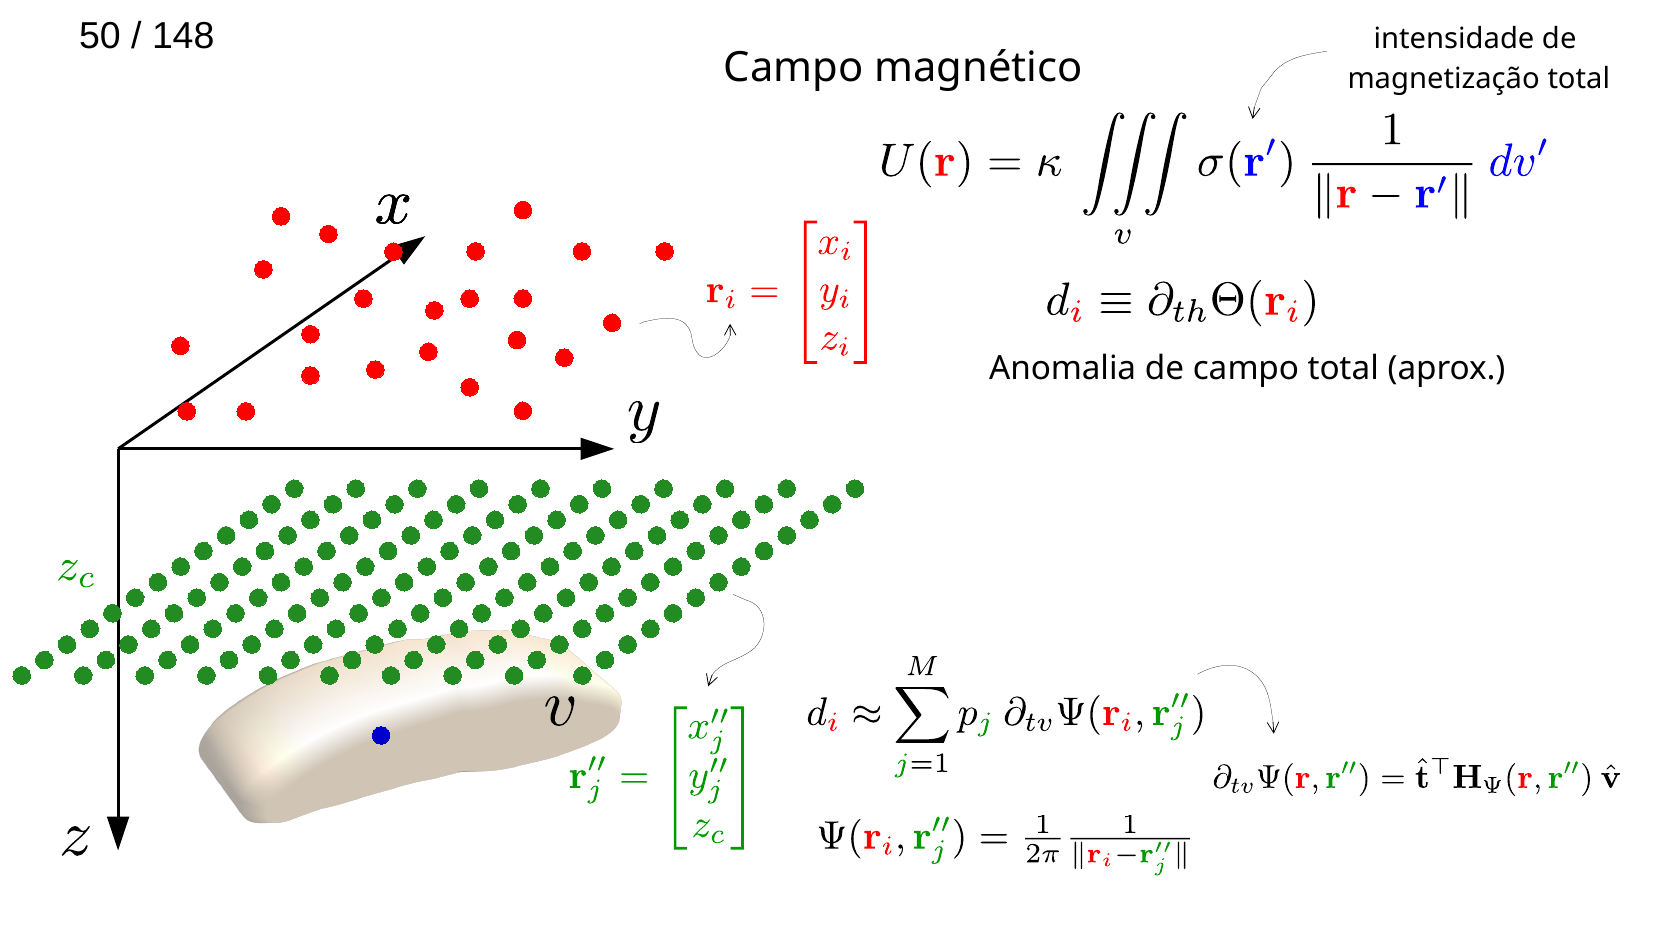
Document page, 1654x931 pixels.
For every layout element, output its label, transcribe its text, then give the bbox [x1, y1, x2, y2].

picture [543, 696, 578, 726]
text_box [527, 651, 546, 669]
text_box [236, 402, 255, 421]
text_box [142, 619, 161, 638]
text_box intensidade de magnetização total [1332, 17, 1616, 97]
text_box [573, 242, 591, 261]
text_box [514, 401, 532, 420]
text_box [573, 666, 592, 685]
text_box [419, 342, 438, 361]
text_box [686, 542, 705, 560]
text_box [456, 573, 475, 592]
text_box [333, 573, 352, 592]
text_box [278, 526, 297, 545]
text_box [732, 510, 751, 529]
text_box [220, 651, 238, 669]
text_box [579, 573, 598, 592]
text_box [846, 479, 864, 498]
text_box [203, 619, 222, 638]
text_box [310, 588, 329, 607]
text_box [372, 726, 390, 745]
text_box [800, 510, 819, 529]
text_box [602, 557, 621, 576]
text_box [686, 588, 705, 607]
text_box [625, 542, 644, 560]
text_box [425, 301, 444, 320]
text_box [349, 604, 368, 623]
text_box [447, 495, 466, 514]
picture [56, 560, 95, 588]
text_box [240, 510, 258, 529]
text_box [514, 201, 532, 219]
text_box [226, 604, 245, 623]
text_box [709, 526, 728, 545]
text_box [513, 289, 532, 308]
text_box [424, 510, 443, 529]
text_box [593, 479, 611, 498]
text_box [595, 604, 614, 623]
text_box [301, 325, 320, 344]
text_box [149, 573, 167, 592]
text_box [470, 479, 488, 498]
text_box [327, 619, 345, 638]
text_box [74, 666, 93, 685]
text_box [135, 666, 154, 685]
text_box [486, 510, 504, 529]
text_box [285, 479, 304, 498]
text_box [443, 666, 462, 685]
text_box [609, 510, 627, 529]
text_box [541, 557, 559, 576]
text_box [550, 635, 569, 654]
text_box [119, 635, 138, 654]
text_box [259, 666, 277, 685]
text_box [488, 635, 507, 654]
text_box [505, 666, 523, 685]
text_box [502, 542, 520, 560]
text_box [233, 557, 252, 576]
text_box [395, 573, 413, 592]
text_box [256, 542, 274, 560]
text_box [463, 526, 482, 545]
text_box [324, 495, 342, 514]
text_box [693, 495, 712, 514]
text_box [511, 619, 530, 638]
text_box [35, 651, 54, 669]
text_box [732, 557, 751, 576]
picture [374, 194, 413, 224]
text_box [379, 542, 397, 560]
picture [59, 826, 93, 856]
text_box [262, 495, 281, 514]
text_box [126, 588, 145, 607]
text_box [171, 336, 190, 355]
text_box [547, 510, 566, 529]
text_box [301, 366, 320, 385]
text_box [372, 588, 391, 607]
text_box [618, 635, 637, 654]
text_box [466, 242, 485, 261]
text_box [563, 542, 582, 560]
text_box [281, 651, 300, 669]
text_box [319, 225, 338, 243]
text_box Campo magnético [708, 29, 1078, 91]
text_box [217, 526, 235, 545]
text_box [340, 526, 359, 545]
text_box [654, 479, 673, 498]
text_box [823, 495, 842, 514]
text_box [534, 604, 553, 623]
text_box [427, 635, 446, 654]
text_box [58, 635, 76, 654]
text_box [655, 242, 674, 261]
text_box [777, 526, 796, 545]
text_box [716, 479, 734, 498]
text_box [531, 479, 550, 498]
text_box [618, 588, 637, 607]
text_box [460, 289, 479, 308]
text_box [80, 619, 99, 638]
text_box [197, 666, 216, 685]
text_box [586, 526, 605, 545]
text_box [508, 331, 526, 349]
text_box [265, 619, 284, 638]
text_box [508, 495, 527, 514]
text_box [709, 573, 728, 592]
text_box [365, 635, 384, 654]
text_box [317, 542, 336, 560]
text_box [210, 573, 229, 592]
text_box [356, 557, 375, 576]
text_box [664, 604, 682, 623]
text_box [363, 510, 381, 529]
text_box [755, 542, 773, 560]
text_box [777, 479, 796, 498]
text_box [354, 289, 373, 308]
text_box [272, 573, 290, 592]
text_box [171, 557, 190, 576]
text_box [434, 588, 452, 607]
text_box [440, 542, 459, 560]
text_box [320, 666, 339, 685]
picture [566, 704, 759, 852]
text_box [388, 619, 407, 638]
text_box [177, 402, 196, 421]
text_box [573, 619, 592, 638]
text_box [596, 651, 614, 669]
text_box [366, 360, 385, 379]
text_box [158, 651, 177, 669]
text_box [103, 604, 122, 623]
text_box [294, 557, 313, 576]
text_box [460, 378, 479, 397]
text_box [518, 573, 537, 592]
picture [626, 401, 662, 443]
text_box [304, 635, 323, 654]
text_box [12, 666, 31, 685]
text_box [181, 635, 199, 654]
text_box [670, 510, 689, 529]
text_box [382, 666, 400, 685]
text_box [272, 207, 290, 226]
text_box [249, 588, 268, 607]
text_box [401, 526, 420, 545]
text_box [631, 495, 650, 514]
text_box <number> / 148 [0, 0, 240, 71]
text_box [603, 313, 621, 332]
text_box [187, 588, 206, 607]
picture [1212, 758, 1622, 797]
text_box [411, 604, 430, 623]
picture [1043, 278, 1322, 329]
text_box [417, 557, 436, 576]
text_box [408, 479, 427, 498]
text_box [525, 526, 543, 545]
text_box [194, 542, 213, 560]
text_box [404, 651, 423, 669]
text_box [664, 557, 682, 576]
picture [816, 815, 1190, 876]
picture [704, 112, 1548, 366]
text_box [165, 604, 183, 623]
text_box [641, 573, 660, 592]
text_box [641, 619, 660, 638]
text_box [346, 479, 365, 498]
text_box [755, 495, 773, 514]
text_box [384, 242, 403, 261]
text_box Anomalia de campo total (aprox.) [974, 336, 1497, 388]
text_box [570, 495, 589, 514]
text_box [557, 588, 575, 607]
text_box [466, 651, 485, 669]
text_box [555, 348, 574, 367]
text_box [648, 526, 666, 545]
text_box [301, 510, 320, 529]
text_box [495, 588, 514, 607]
text_box [385, 495, 404, 514]
text_box [472, 604, 491, 623]
text_box [242, 635, 261, 654]
text_box [288, 604, 306, 623]
text_box [450, 619, 468, 638]
text_box [479, 557, 498, 576]
picture [806, 656, 1207, 778]
text_box [254, 260, 273, 279]
text_box [343, 651, 361, 669]
text_box [97, 651, 115, 669]
